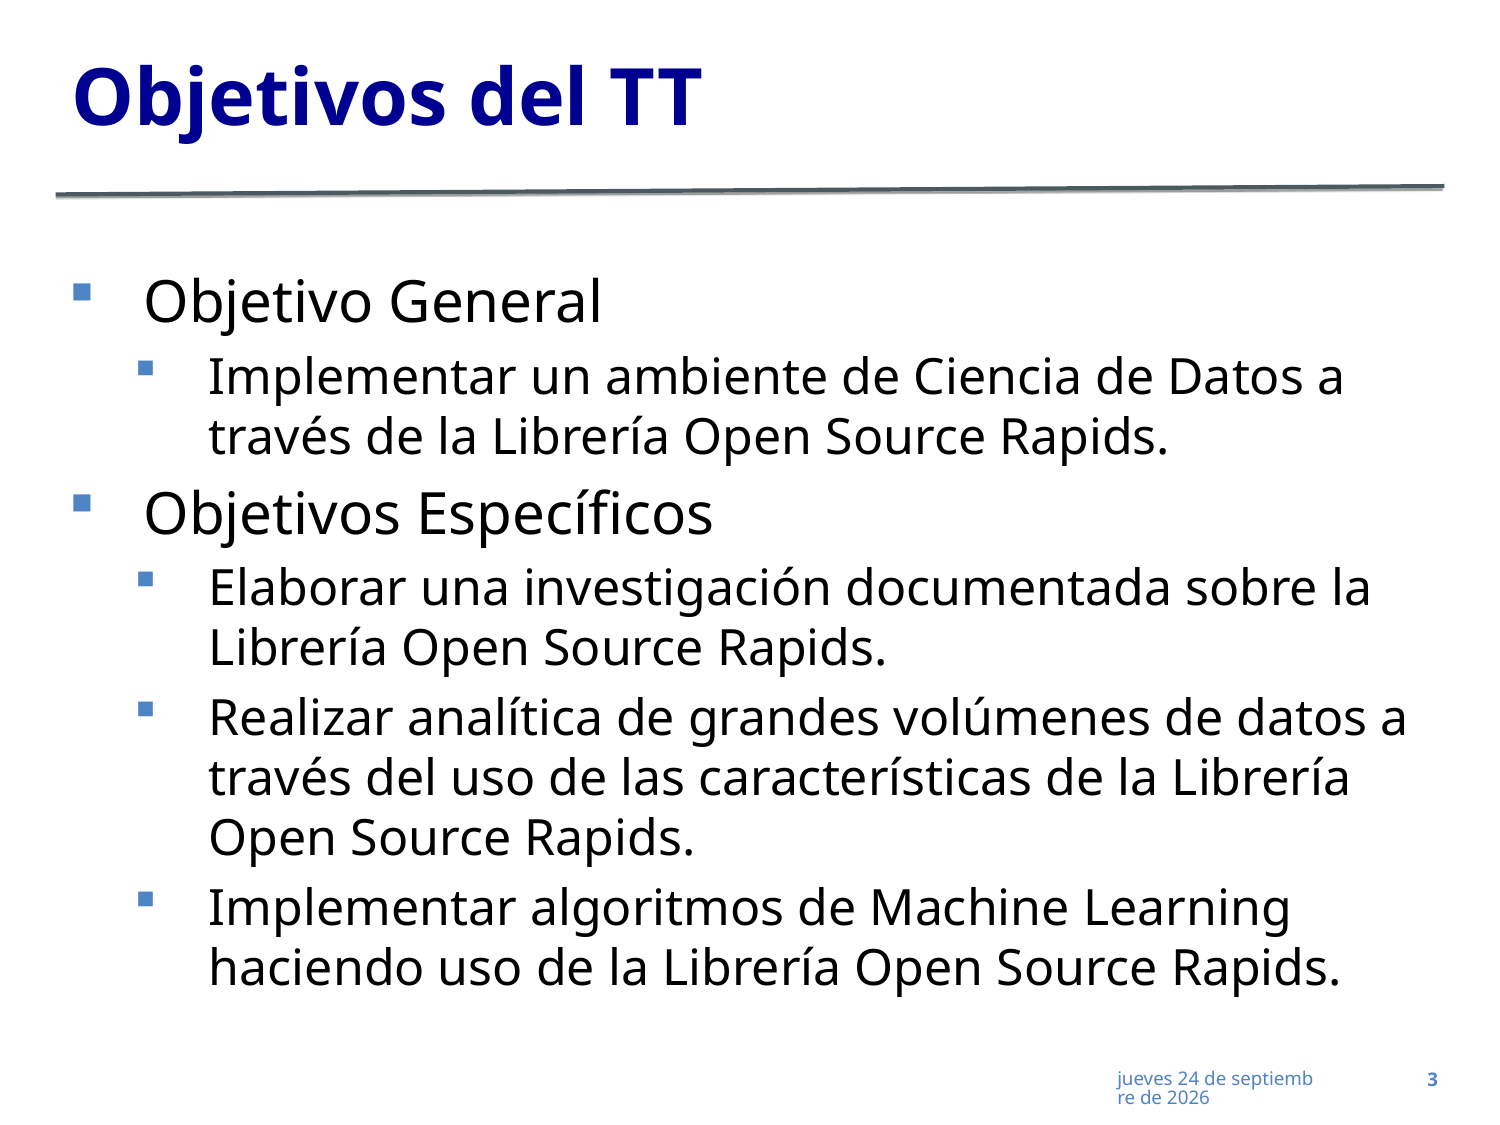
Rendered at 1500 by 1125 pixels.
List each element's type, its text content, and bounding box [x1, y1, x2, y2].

list Objetivo General Implementar un ambiente de Ciencia de Datos a través de la Librería Open Source Rapids. Objetivos Específicos Elaborar una investigación documentada sobre la Librería Open Source Rapids. Realizar analítica de grandes volúmenes de datos a través del uso de las características de la Librería Open Source Rapids. Implementar algoritmos de Machine Learning haciendo uso de la Librería Open Source Rapids. [53, 256, 1439, 1000]
slide_number <número> [1390, 1059, 1454, 1104]
title Objetivos del TT [56, 45, 1442, 143]
